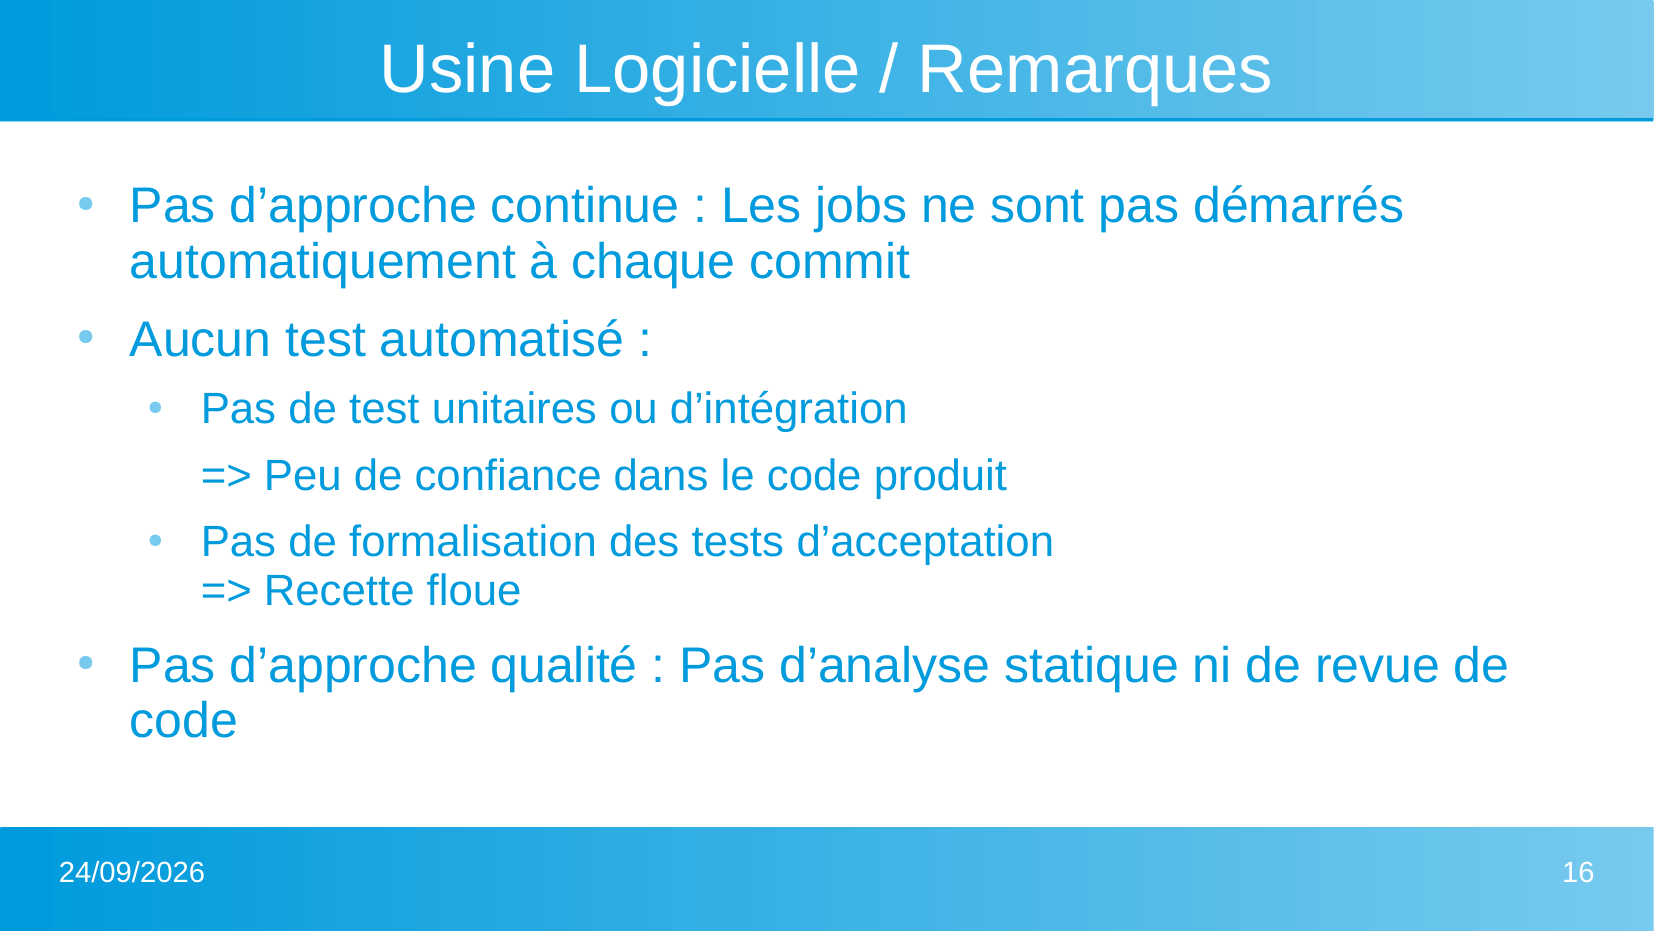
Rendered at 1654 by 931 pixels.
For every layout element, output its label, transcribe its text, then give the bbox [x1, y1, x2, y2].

list Pas d’approche continue : Les jobs ne sont pas démarrés automatiquement à chaque commit Aucun test automatisé : Pas de test unitaires ou d’intégration => Peu de confiance dans le code produit Pas de formalisation des tests d’acceptation => Recette floue Pas d’approche qualité : Pas d’analyse statique ni de revue de code [59, 177, 1595, 768]
title Usine Logicielle / Remarques [59, 29, 1595, 108]
